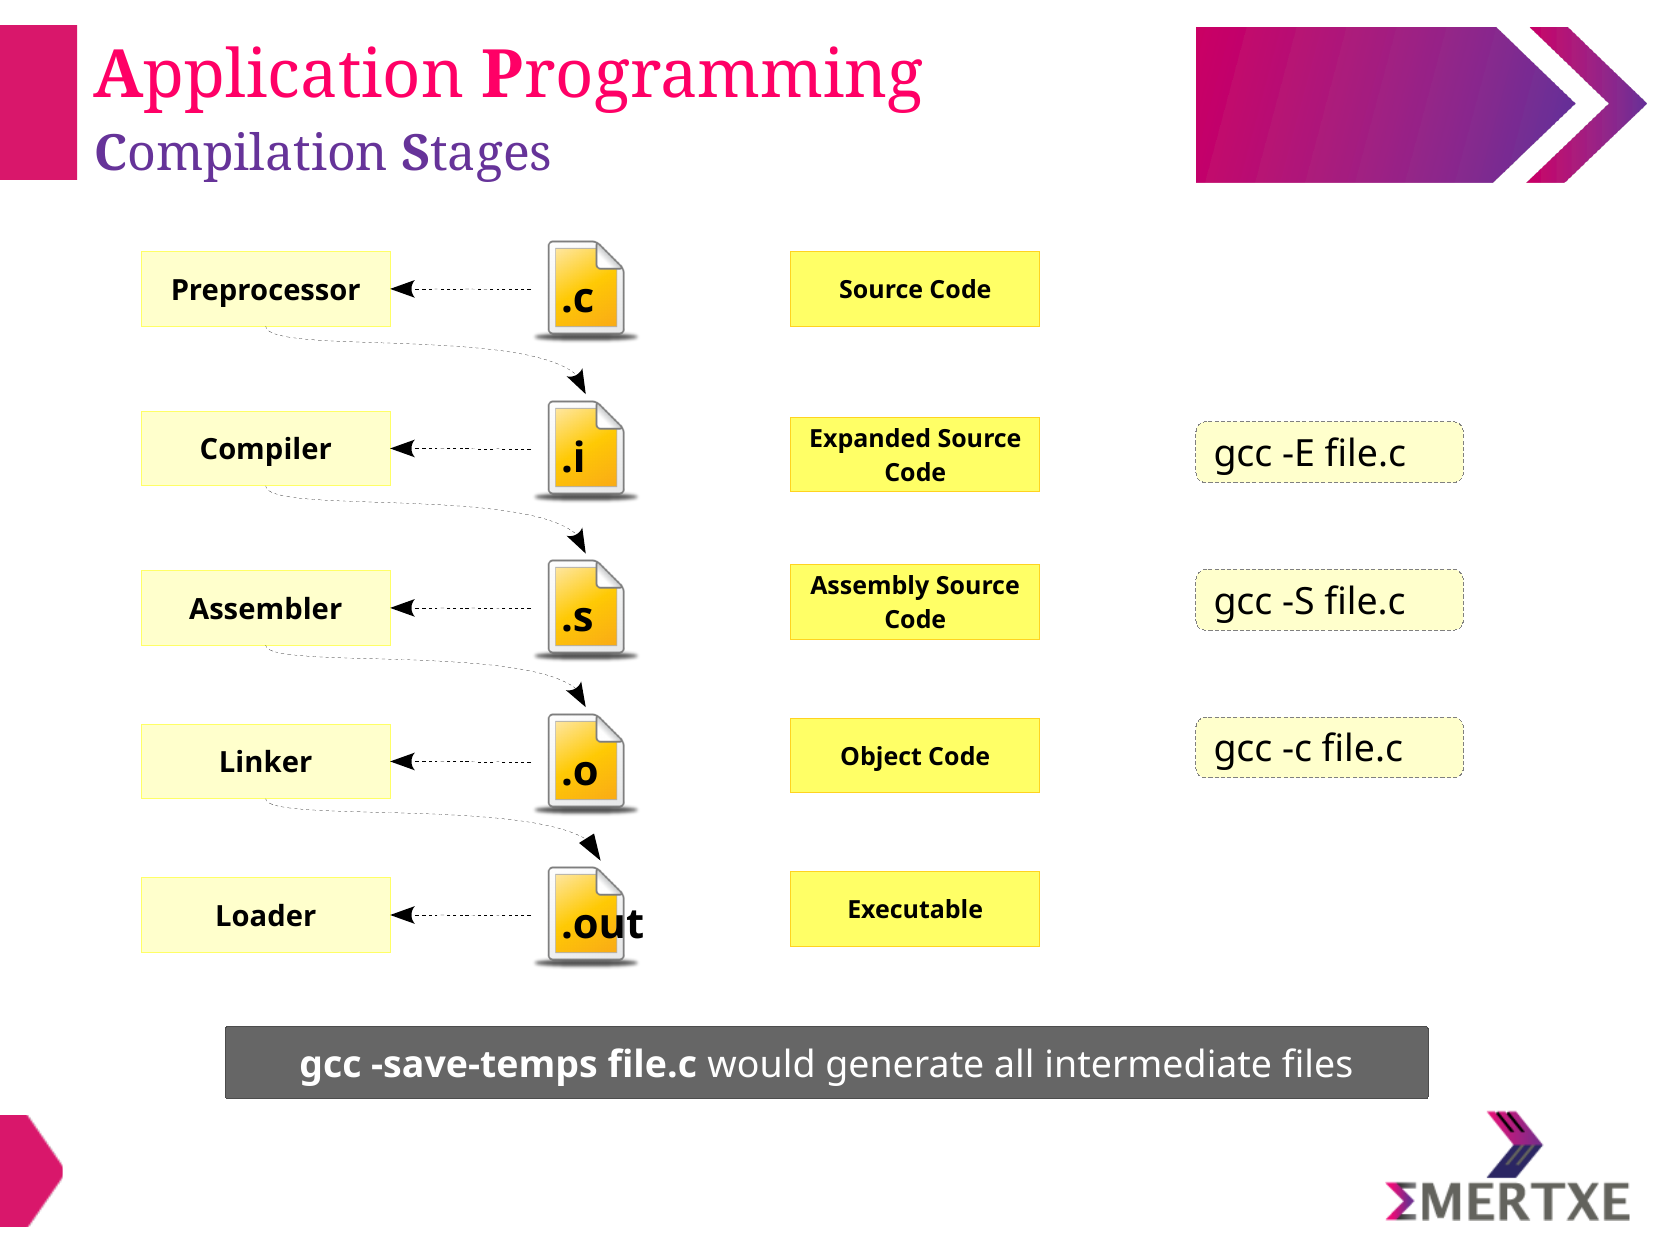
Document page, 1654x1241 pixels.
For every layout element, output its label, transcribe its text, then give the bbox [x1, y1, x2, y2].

text_box Assembler [141, 570, 391, 646]
text_box Object Code [790, 718, 1040, 793]
picture [1385, 1107, 1631, 1221]
text_box .c [546, 260, 617, 325]
text_box gcc -E file.c [1195, 421, 1464, 483]
text_box gcc -save-temps file.c would generate all intermediate files [225, 1026, 1429, 1099]
picture [531, 394, 641, 504]
text_box Executable [790, 871, 1040, 947]
text_box Preprocessor [141, 251, 391, 327]
text_box Assembly Source Code [790, 564, 1040, 640]
text_box Source Code [790, 251, 1040, 327]
picture [531, 707, 641, 817]
text_box gcc -c file.c [1195, 717, 1464, 778]
picture [531, 553, 641, 663]
title Application Programming Compilation Stages [93, 2, 1571, 210]
text_box Loader [141, 877, 391, 953]
text_box Compiler [141, 411, 391, 486]
text_box .o [546, 733, 621, 797]
picture [1571, 27, 1647, 183]
text_box gcc -S file.c [1195, 569, 1464, 631]
picture [531, 234, 641, 344]
text_box Expanded Source Code [790, 417, 1040, 492]
picture [531, 860, 641, 970]
text_box .s [546, 579, 617, 644]
text_box .out [546, 886, 671, 951]
text_box .i [546, 420, 606, 484]
text_box Linker [141, 724, 391, 799]
